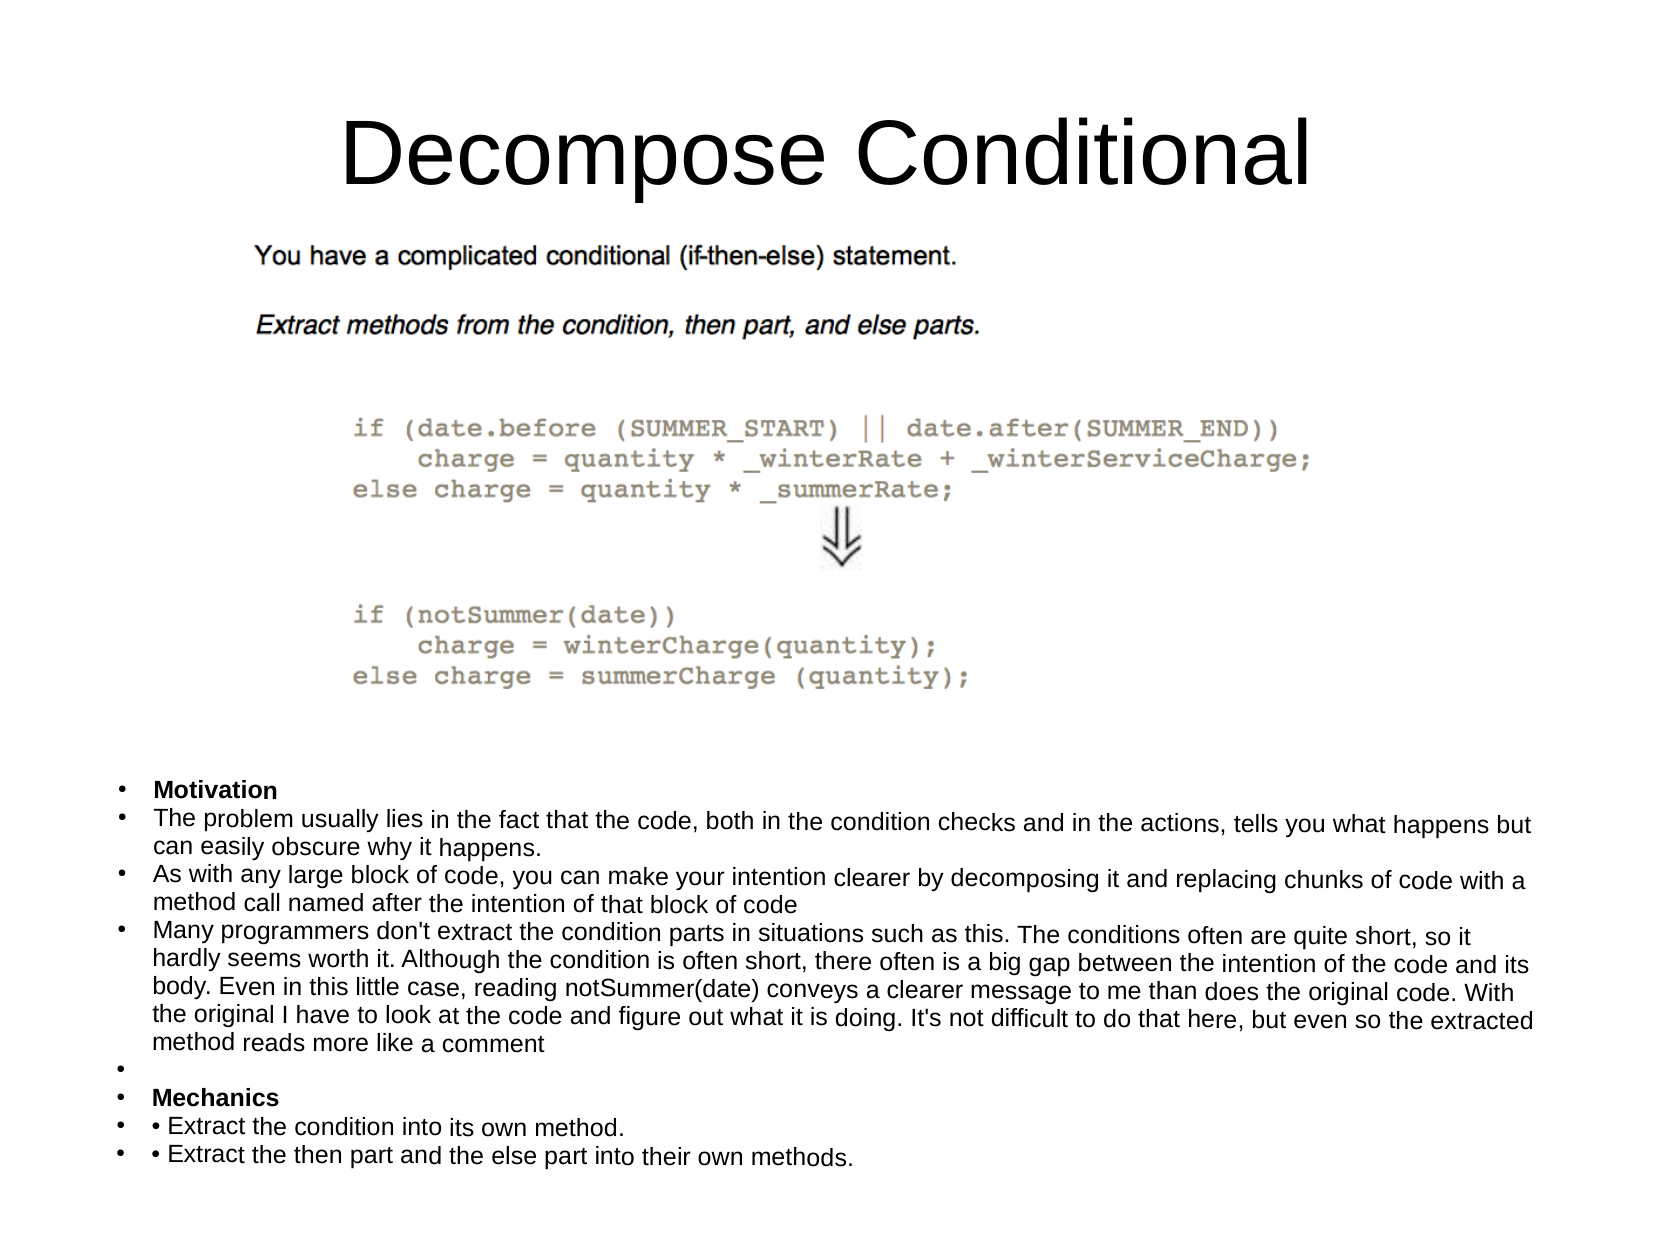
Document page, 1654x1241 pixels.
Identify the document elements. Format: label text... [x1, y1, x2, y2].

title Decompose Conditional [82, 49, 1571, 257]
text_box Motivation The problem usually lies in the fact that the code, both in the condition checks and in the actions, tells you what happens but can easily obscure why it happens. As with any large block of code, you can make your intention clearer by decomposing it and replacing chunks of code with a method call named after the intention of that block of code Many programmers don't extract the condition parts in situations such as this. The conditions often are quite short, so it hardly seems worth it. Although the condition is often short, there often is a big gap between the intention of the code and its body. Even in this little case, reading notSummer(date) conveys a clearer message to me than does the original code. With the original I have to look at the code and figure out what it is doing. It's not difficult to do that here, but even so the extracted method reads more like a comment Mechanics • Extract the condition into its own method. • Extract the then part and the else part into their own methods. [80, 771, 1547, 1179]
picture [237, 243, 1431, 709]
